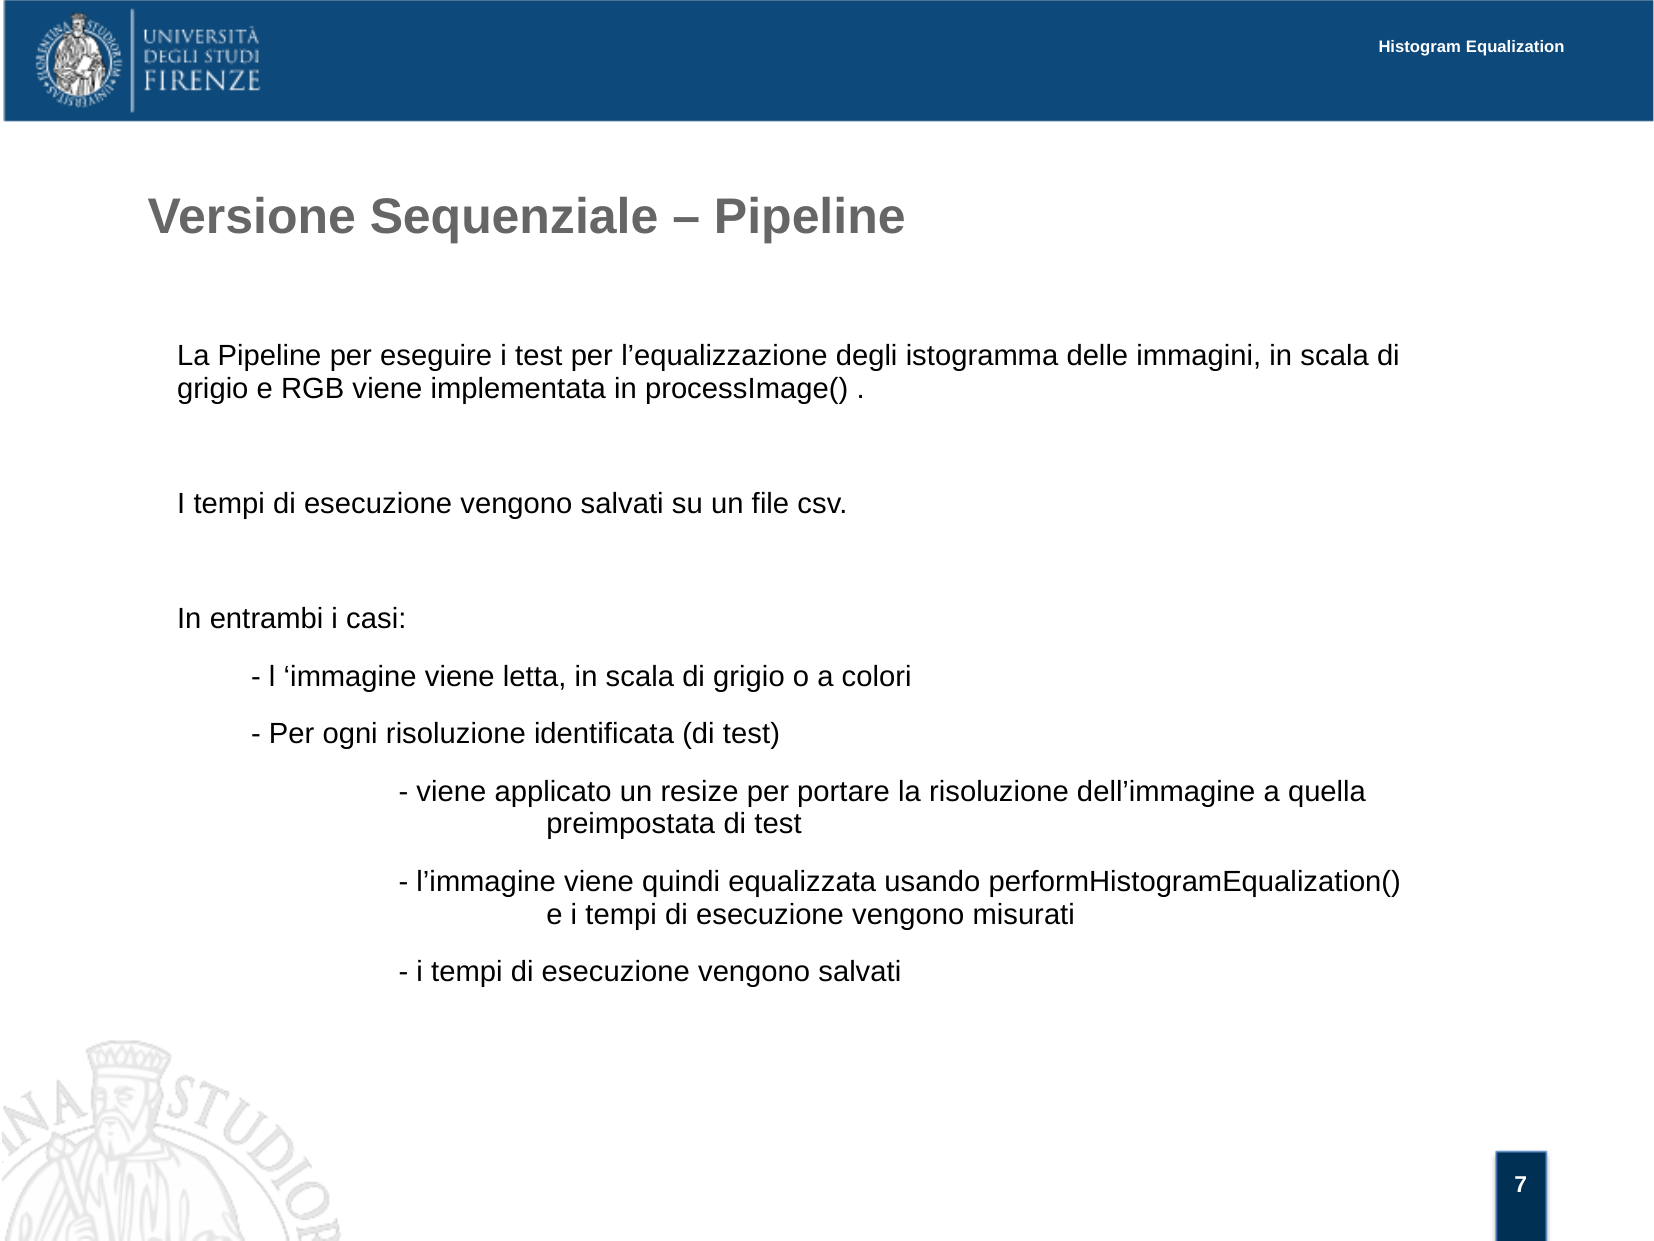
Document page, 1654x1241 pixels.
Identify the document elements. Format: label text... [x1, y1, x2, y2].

text_box Histogram Equalization [685, 13, 1565, 118]
text_box 7 [1505, 1160, 1536, 1208]
text_box Versione Sequenziale – Pipeline [147, 118, 1601, 286]
picture [2, 0, 1654, 1241]
text_box La Pipeline per eseguire i test per l’equalizzazione degli istogramma delle immagini, in scala di grigio e RGB viene implementata in processImage() . I tempi di esecuzione vengono salvati su un file csv. In entrambi i casi: - l ‘immagine viene letta, in scala di grigio o a colori - Per ogni risoluzione identificata (di test) - viene applicato un resize per portare la risoluzione dell’immagine a quella preimpostata di test - l’immagine viene quindi equalizzata usando performHistogramEqualization() e i tempi di esecuzione vengono misurati - i tempi di esecuzione vengono salvati [177, 318, 1477, 1182]
chart [620, 570, 938, 676]
